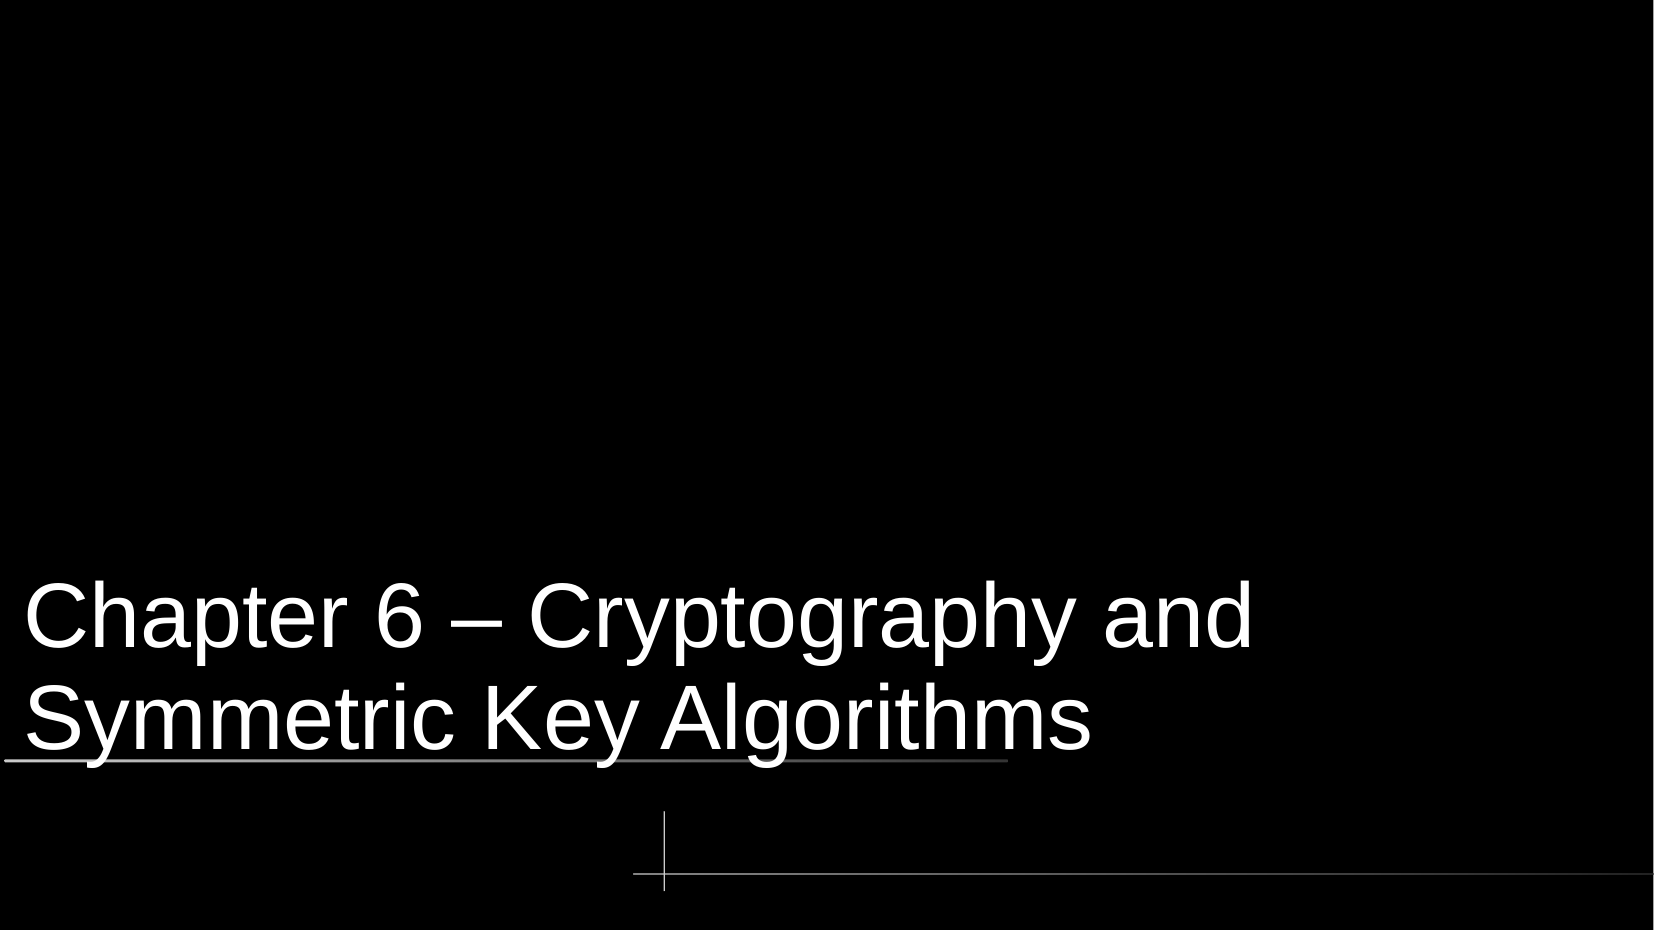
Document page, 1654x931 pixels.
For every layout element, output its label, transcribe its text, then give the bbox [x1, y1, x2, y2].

title Chapter 6 – Cryptography and Symmetric Key Algorithms [23, 564, 1501, 770]
